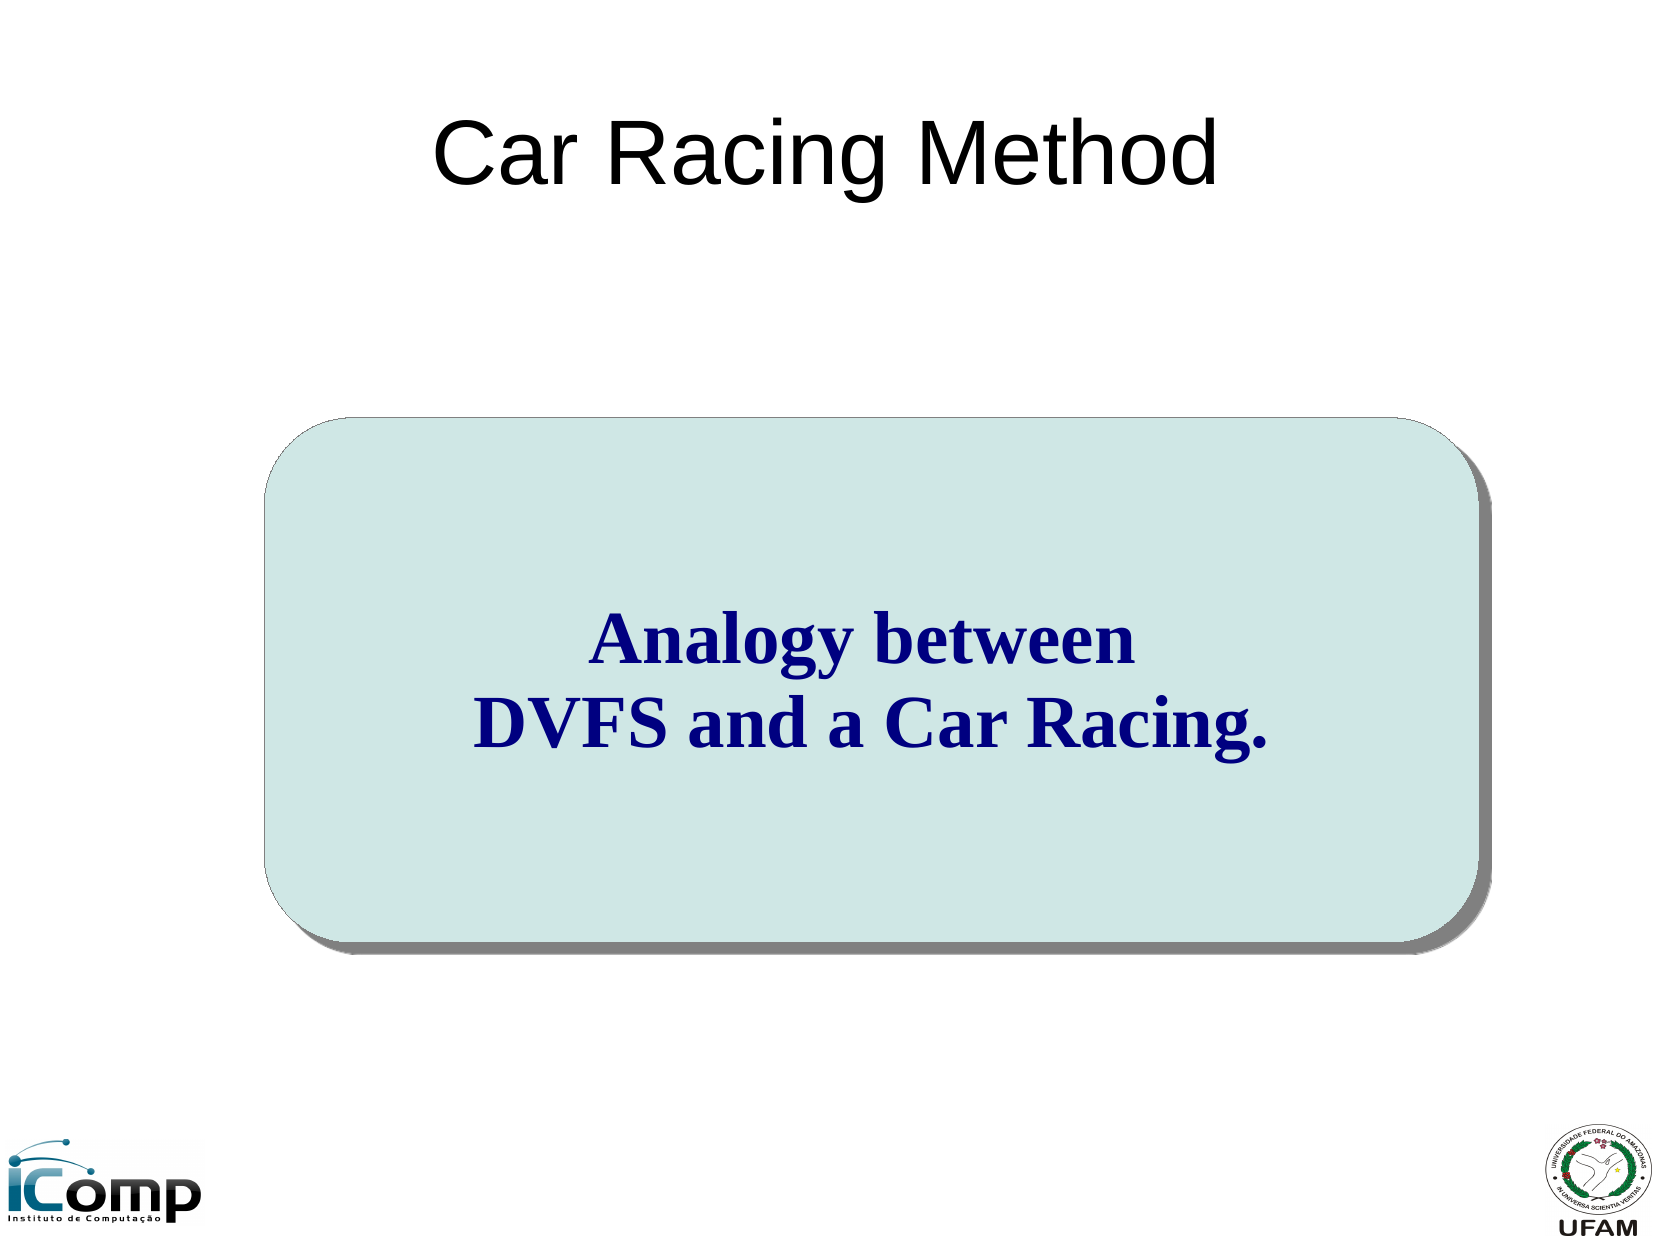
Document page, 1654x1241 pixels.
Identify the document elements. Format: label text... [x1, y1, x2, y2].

picture [1545, 1124, 1652, 1236]
picture [5, 1139, 205, 1226]
text_box Analogy between DVFS and a Car Racing. [264, 417, 1480, 943]
title Car Racing Method [82, 49, 1571, 257]
